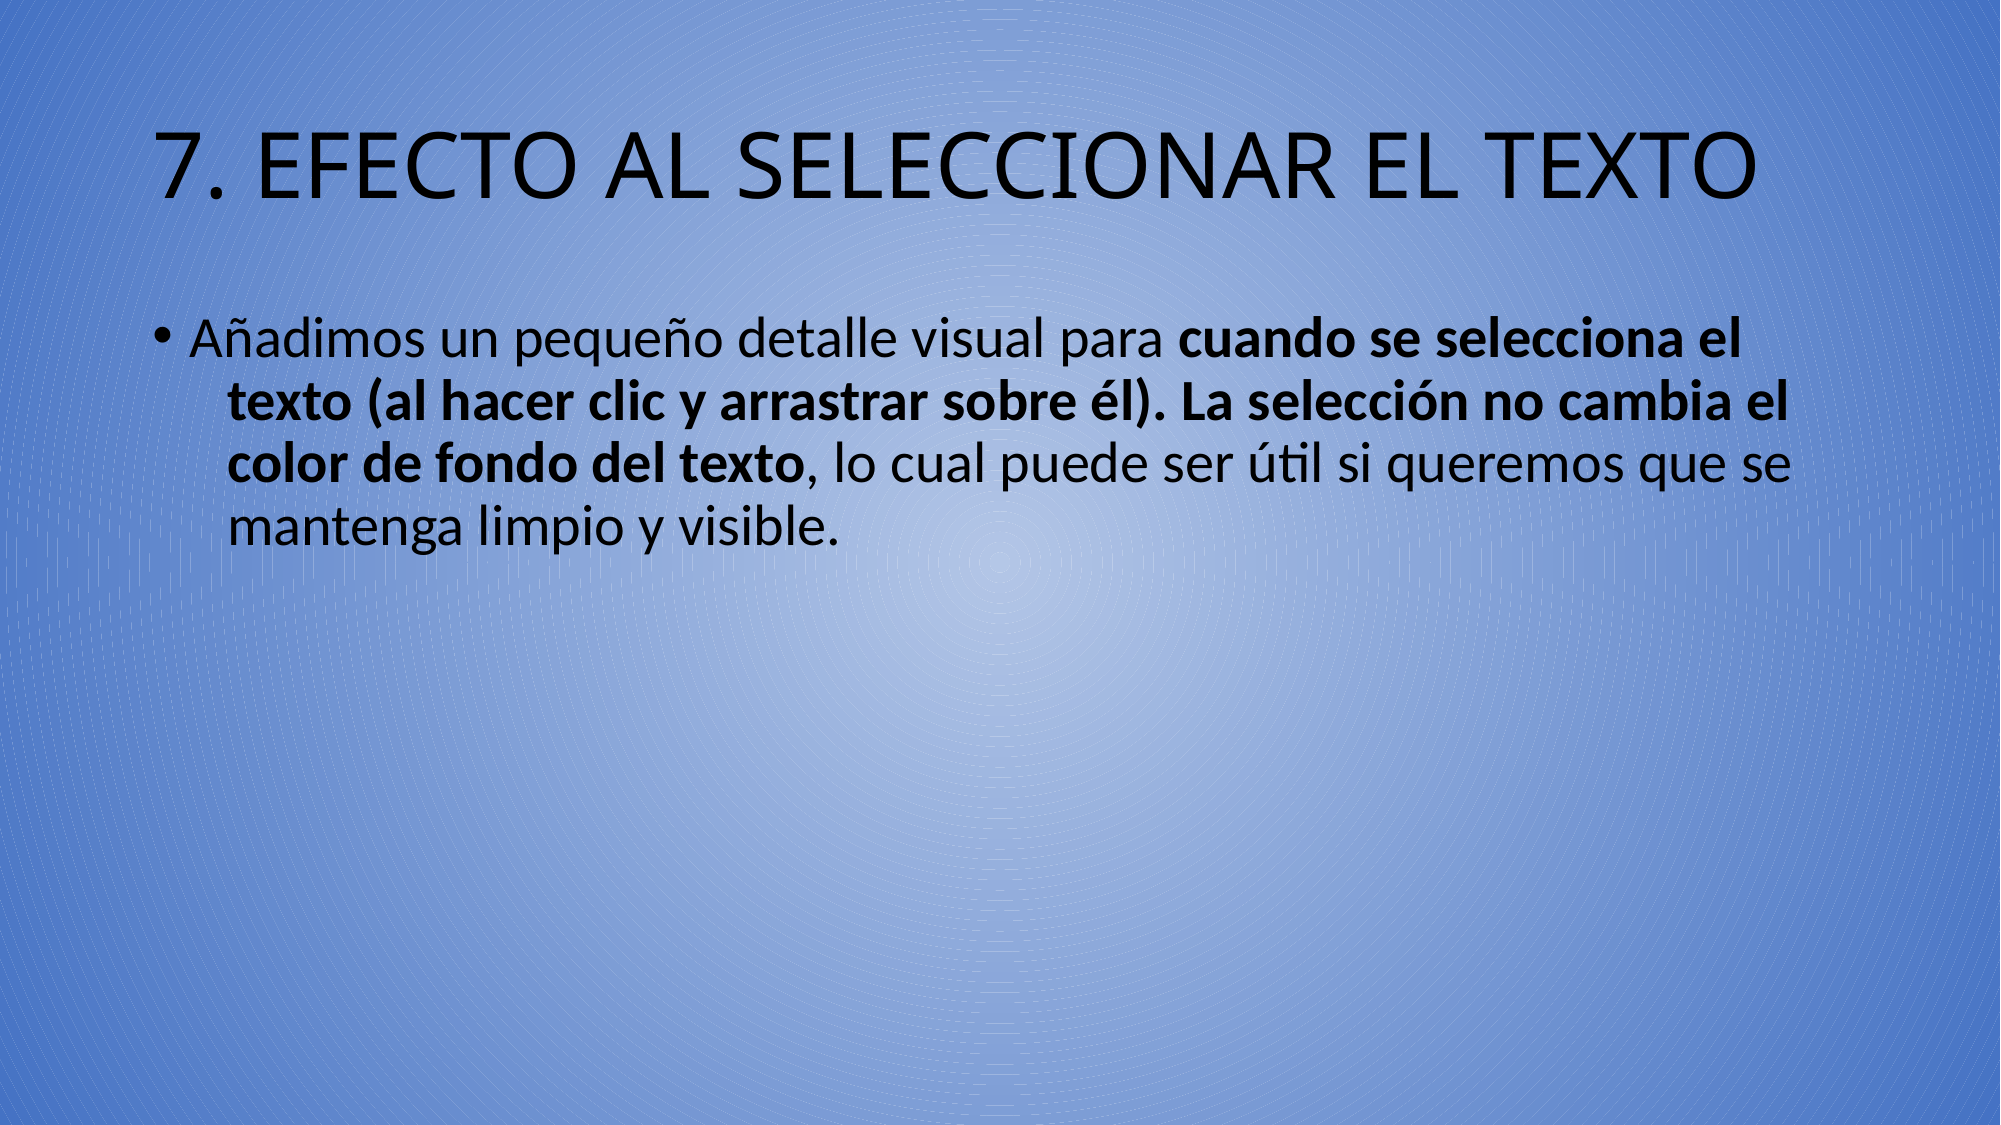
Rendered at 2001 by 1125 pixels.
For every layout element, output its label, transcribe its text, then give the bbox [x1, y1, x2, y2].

list Añadimos un pequeño detalle visual para cuando se selecciona el texto (al hacer clic y arrastrar sobre él). La selección no cambia el color de fondo del texto, lo cual puede ser útil si queremos que se mantenga limpio y visible. [137, 299, 1863, 1014]
title 7. EFECTO AL SELECCIONAR EL TEXTO [137, 59, 1863, 278]
